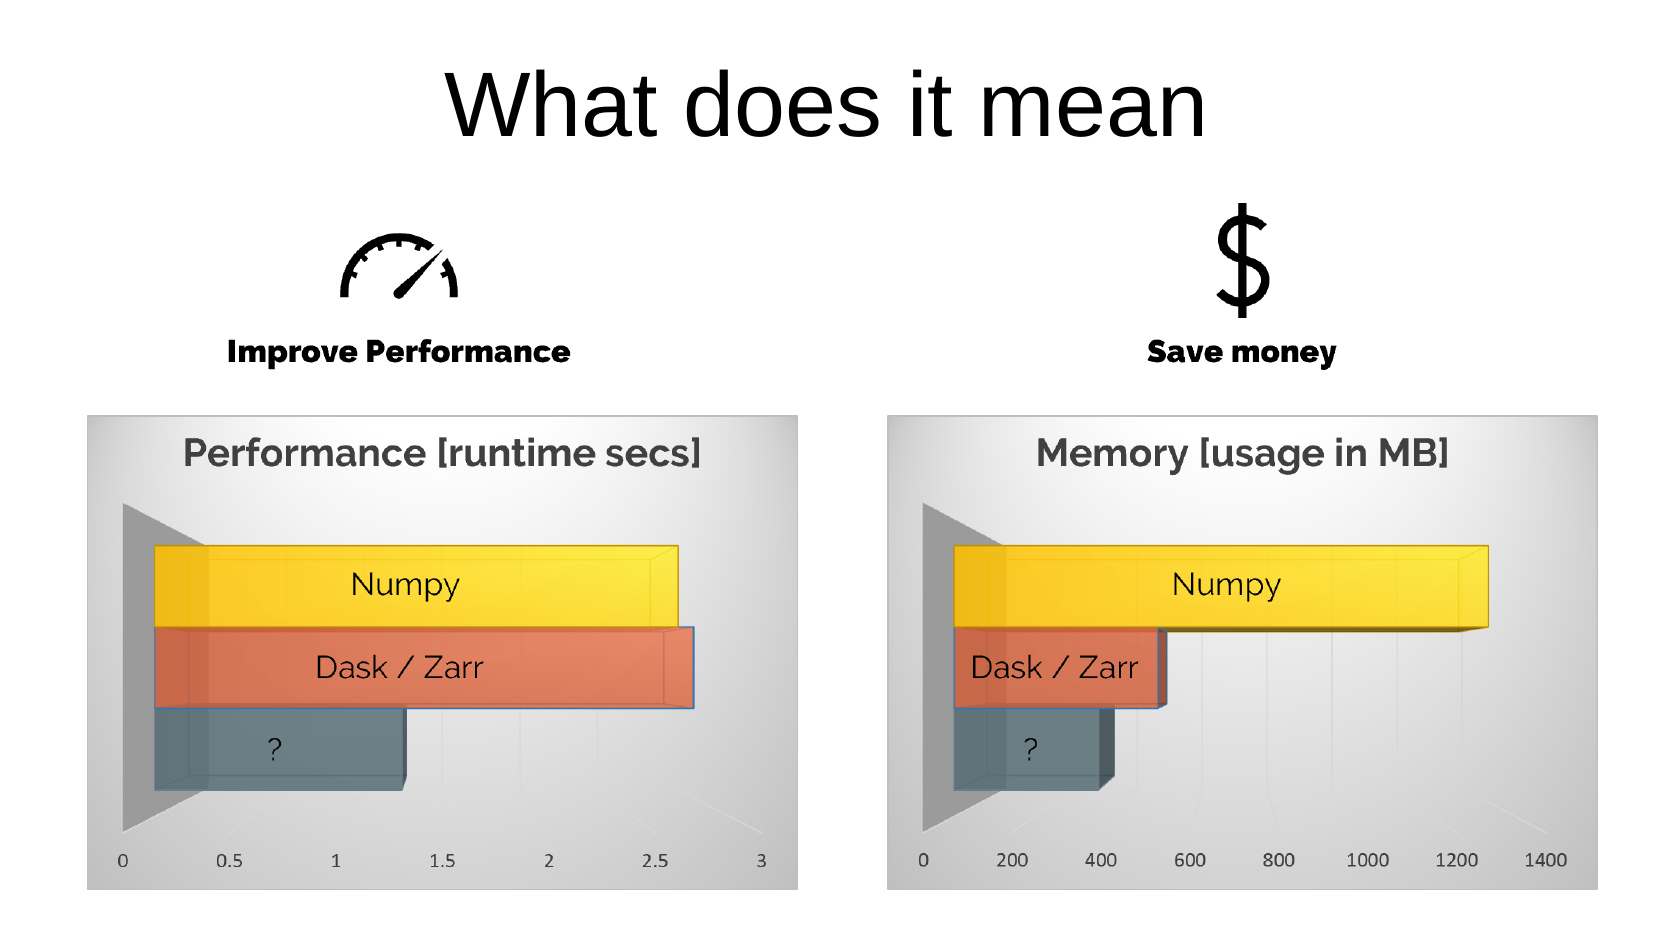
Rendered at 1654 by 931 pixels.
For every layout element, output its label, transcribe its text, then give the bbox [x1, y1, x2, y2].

title What does it mean [82, 21, 1571, 178]
picture [68, 200, 1619, 906]
